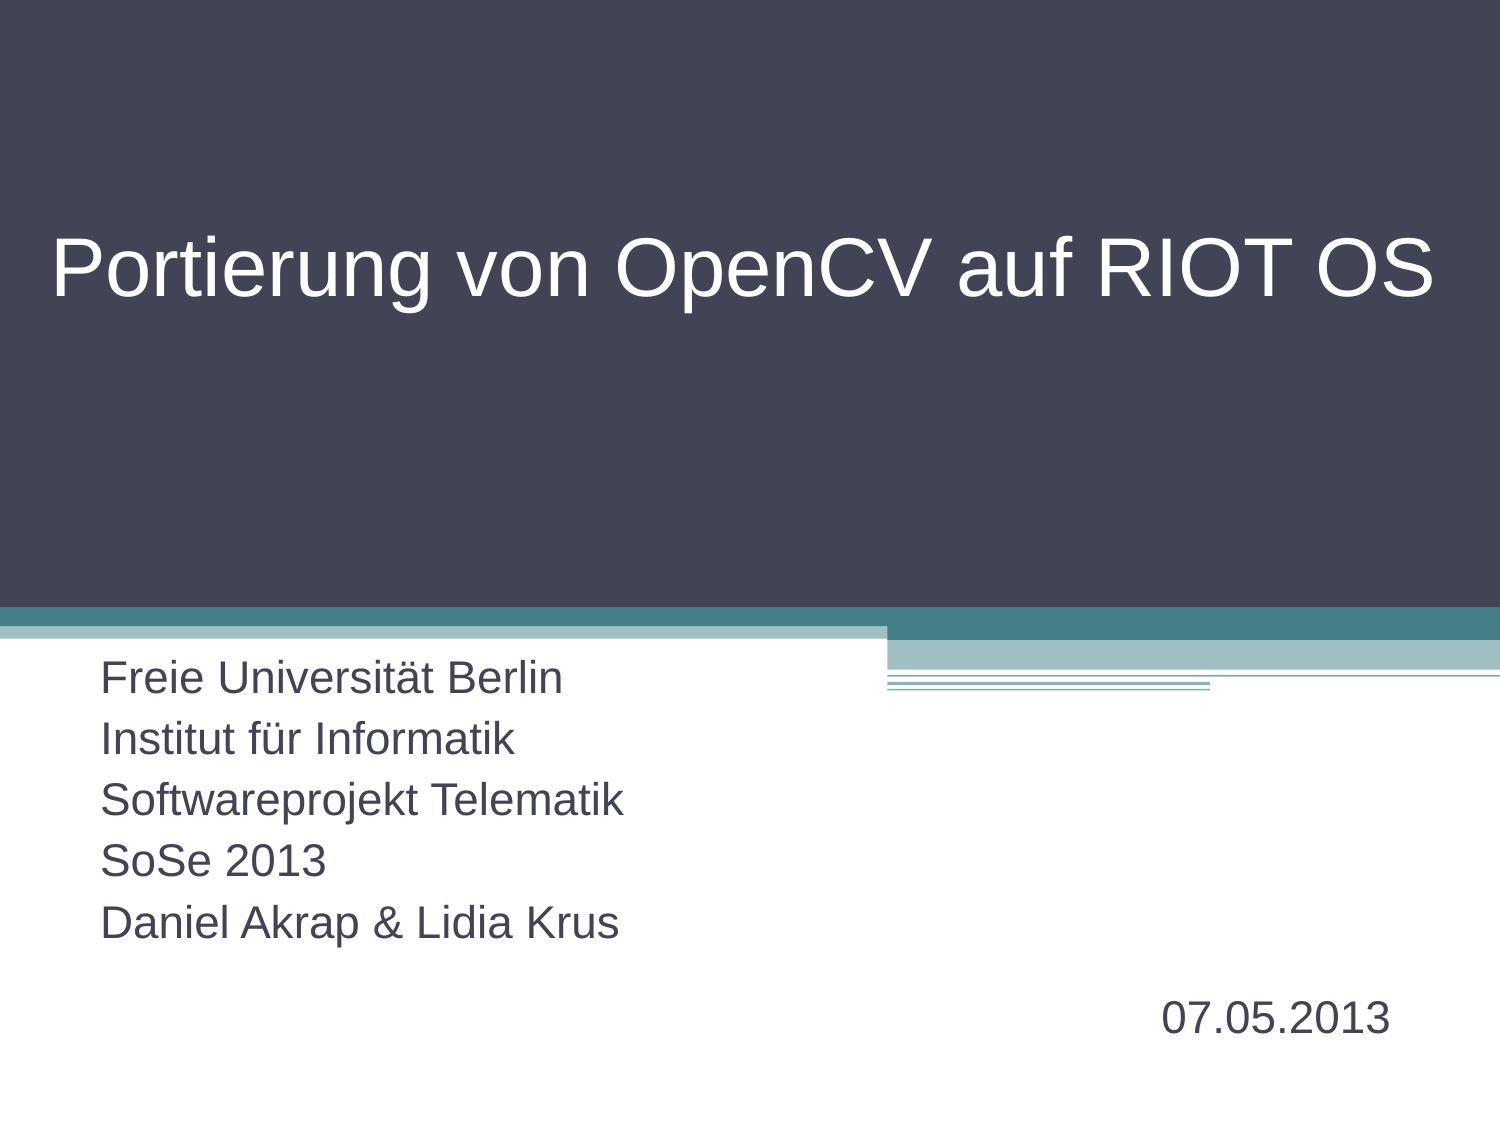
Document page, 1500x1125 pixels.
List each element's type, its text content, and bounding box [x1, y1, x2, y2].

text_box 07.05.2013 [1136, 980, 1453, 1091]
text_box Freie Universität Berlin Institut für Informatik Softwareprojekt Telematik SoSe 2013 Daniel Akrap & Lidia Krus [75, 639, 888, 955]
title Portierung von OpenCV auf RIOT OS [35, 179, 1465, 421]
